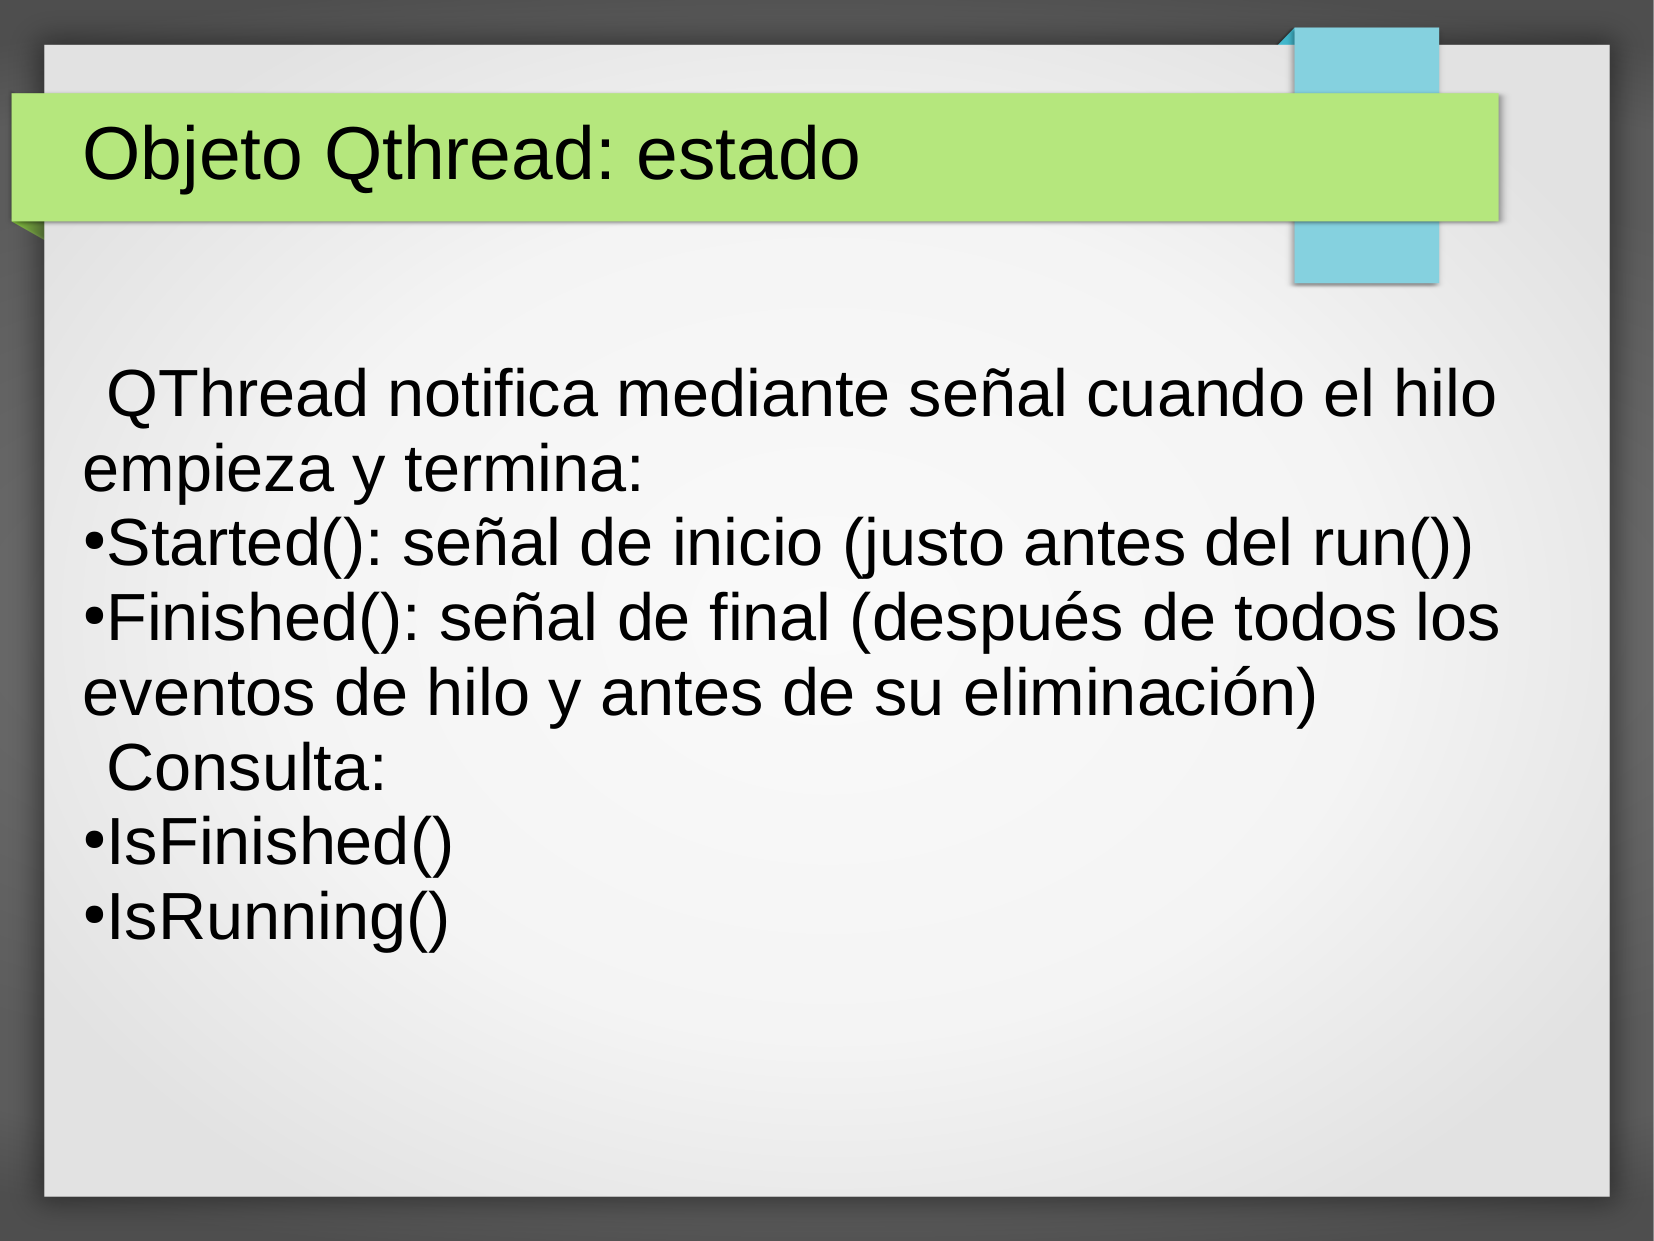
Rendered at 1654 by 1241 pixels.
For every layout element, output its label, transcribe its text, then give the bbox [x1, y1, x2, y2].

subtitle QThread notifica mediante señal cuando el hilo empieza y termina: Started(): señal de inicio (justo antes del run()) Finished(): señal de final (después de todos los eventos de hilo y antes de su eliminación) Consulta: IsFinished() IsRunning() [82, 295, 1571, 1015]
picture [0, 0, 1654, 1241]
title Objeto Qthread: estado [82, 94, 1264, 213]
